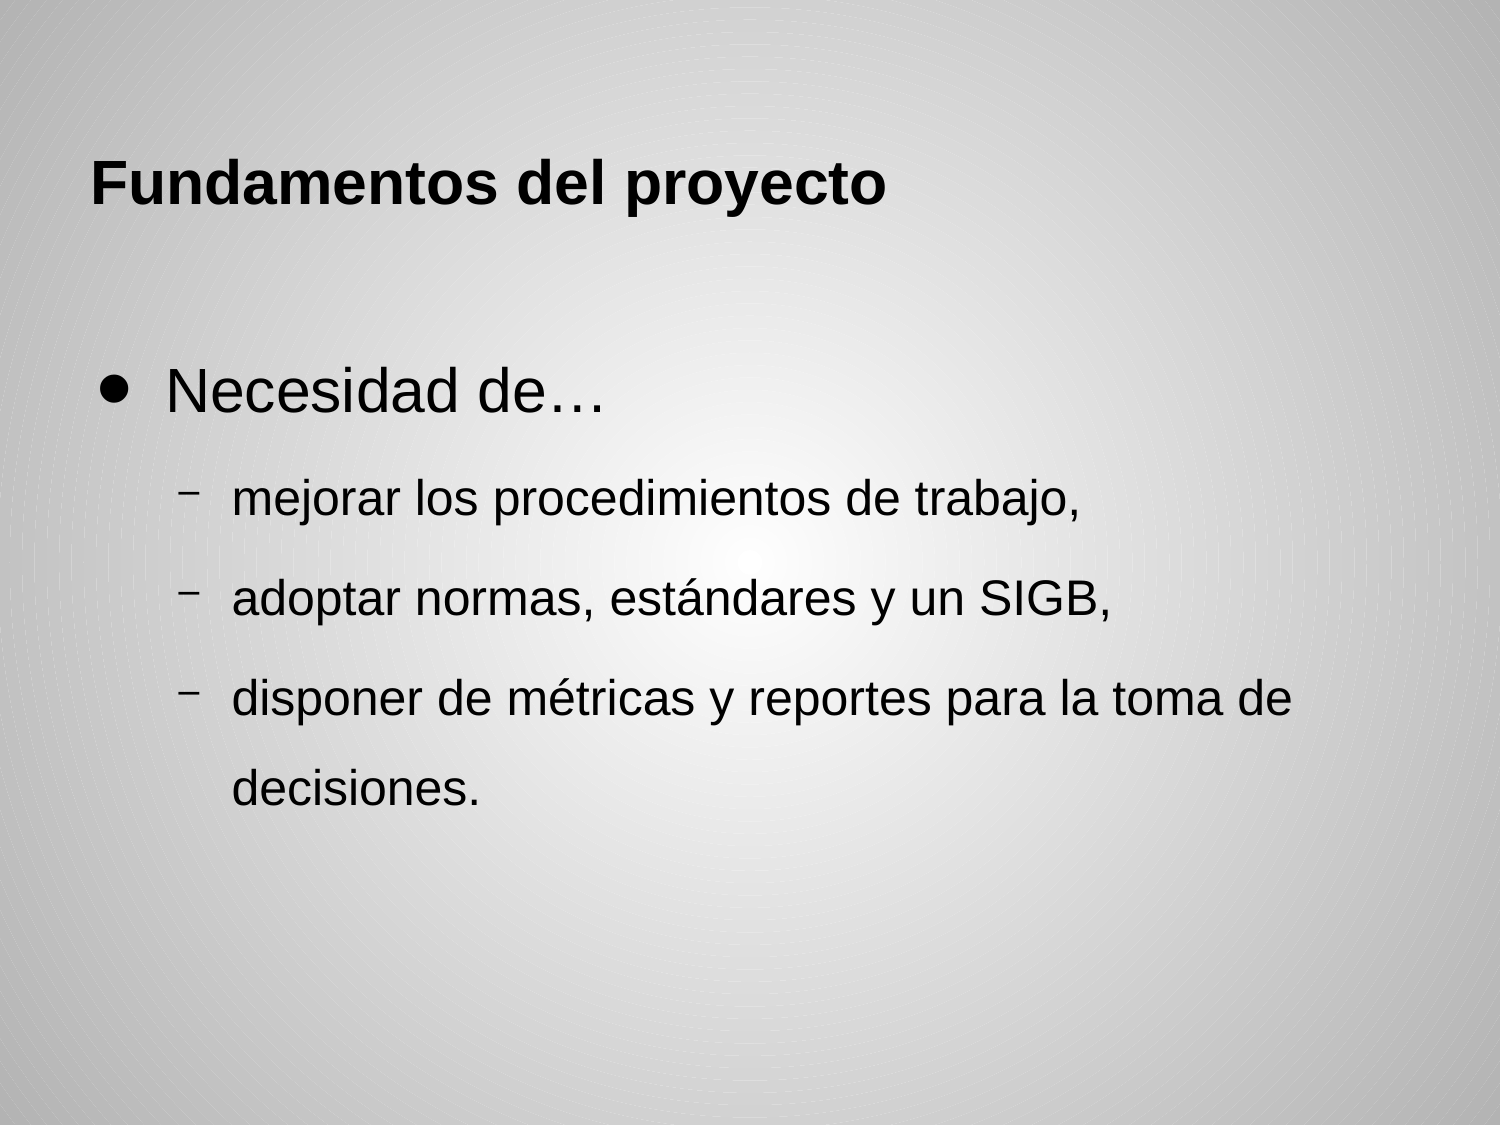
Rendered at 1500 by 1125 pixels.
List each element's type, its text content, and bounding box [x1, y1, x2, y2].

title Fundamentos del proyecto [75, 45, 1425, 233]
list Necesidad de… mejorar los procedimientos de trabajo, adoptar normas, estándares y un SIGB, disponer de métricas y reportes para la toma de decisiones. [75, 297, 1425, 1078]
